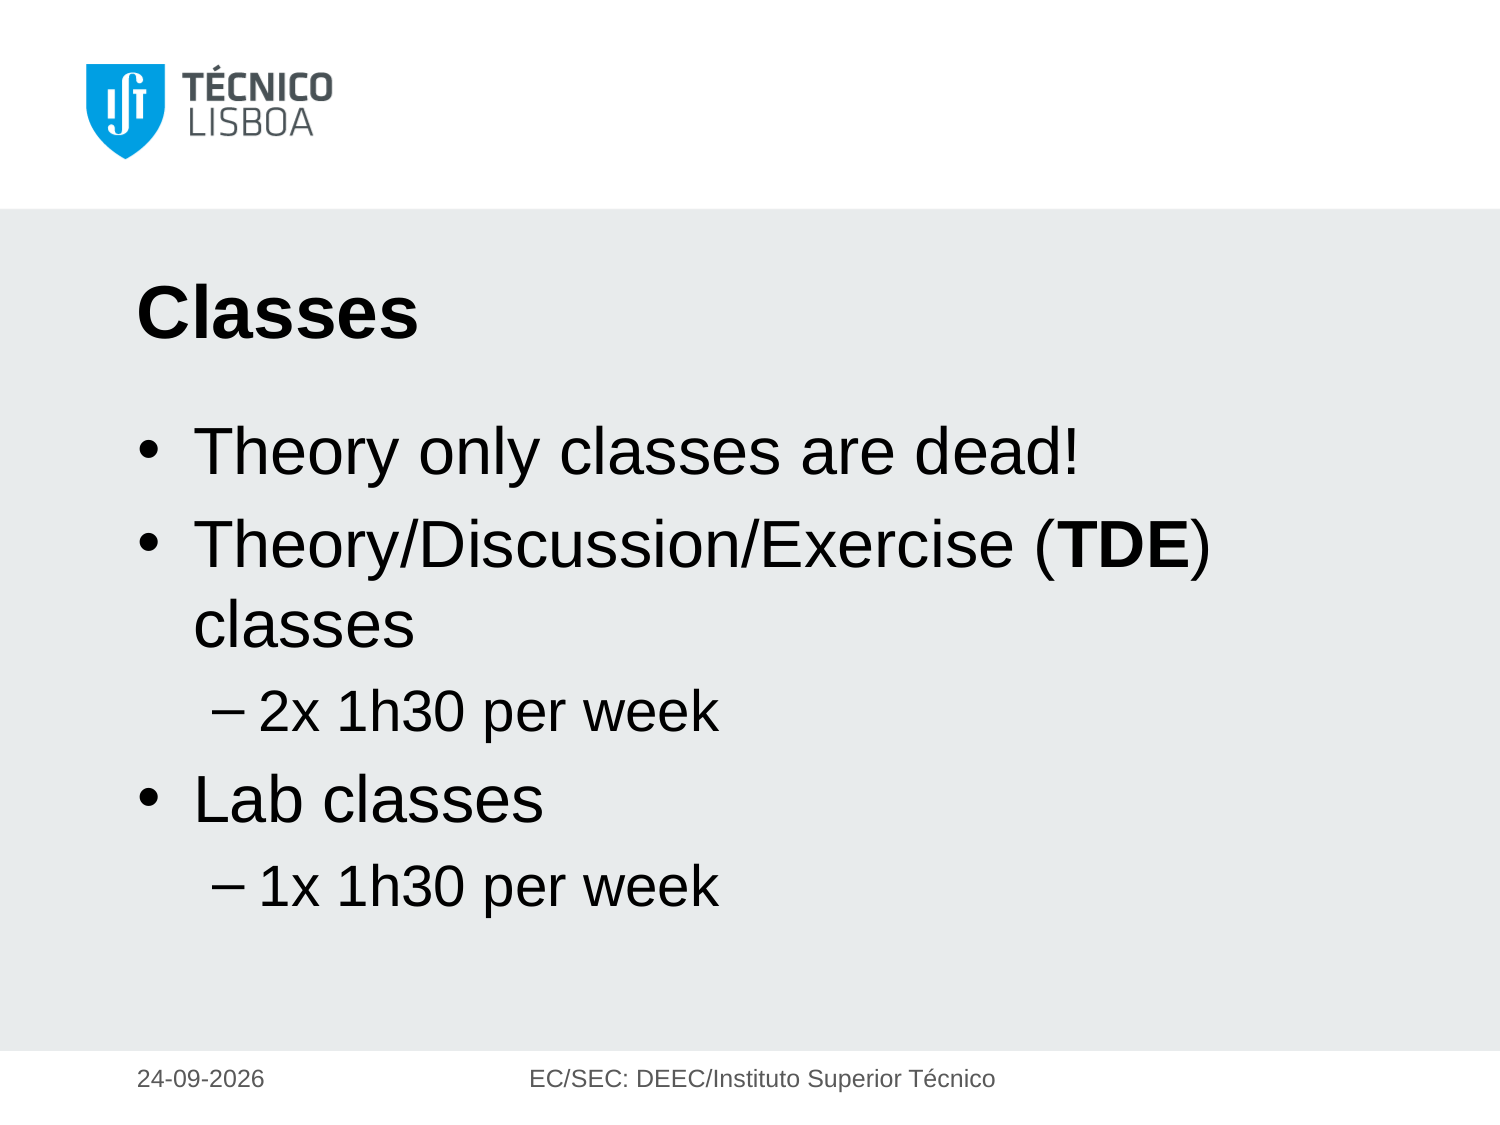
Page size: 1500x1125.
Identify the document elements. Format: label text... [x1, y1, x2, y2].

picture [0, 0, 1500, 1125]
footer EC/SEC: DEEC/Instituto Superior Técnico [512, 1052, 1021, 1103]
list Theory only classes are dead! Theory/Discussion/Exercise (TDE) classes 2x 1h30 per week Lab classes 1x 1h30 per week [121, 400, 1378, 1005]
slide_number 22-09-2018 [121, 1052, 425, 1103]
title Classes [121, 237, 1378, 381]
